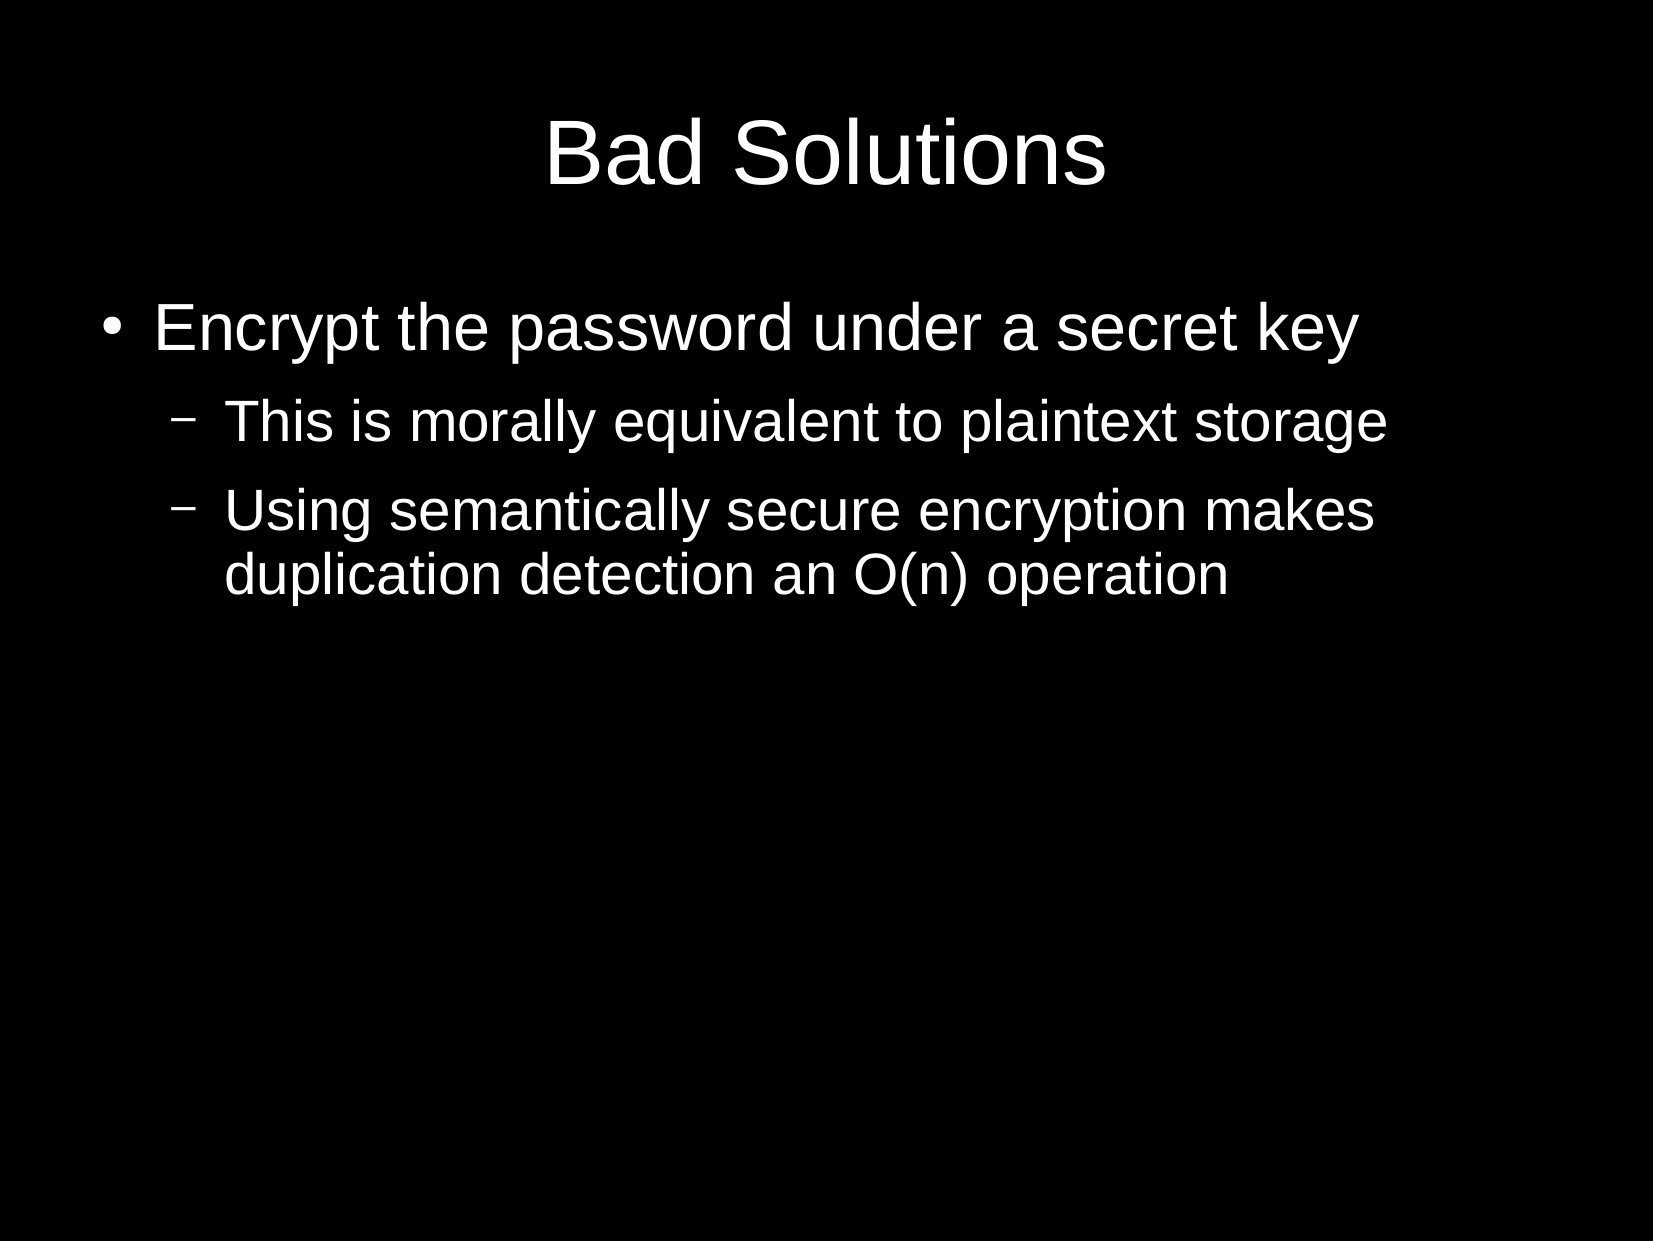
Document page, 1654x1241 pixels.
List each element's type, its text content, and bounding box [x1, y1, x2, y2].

list Encrypt the password under a secret key This is morally equivalent to plaintext storage Using semantically secure encryption makes duplication detection an O(n) operation [82, 290, 1571, 1171]
title Bad Solutions [82, 49, 1571, 257]
